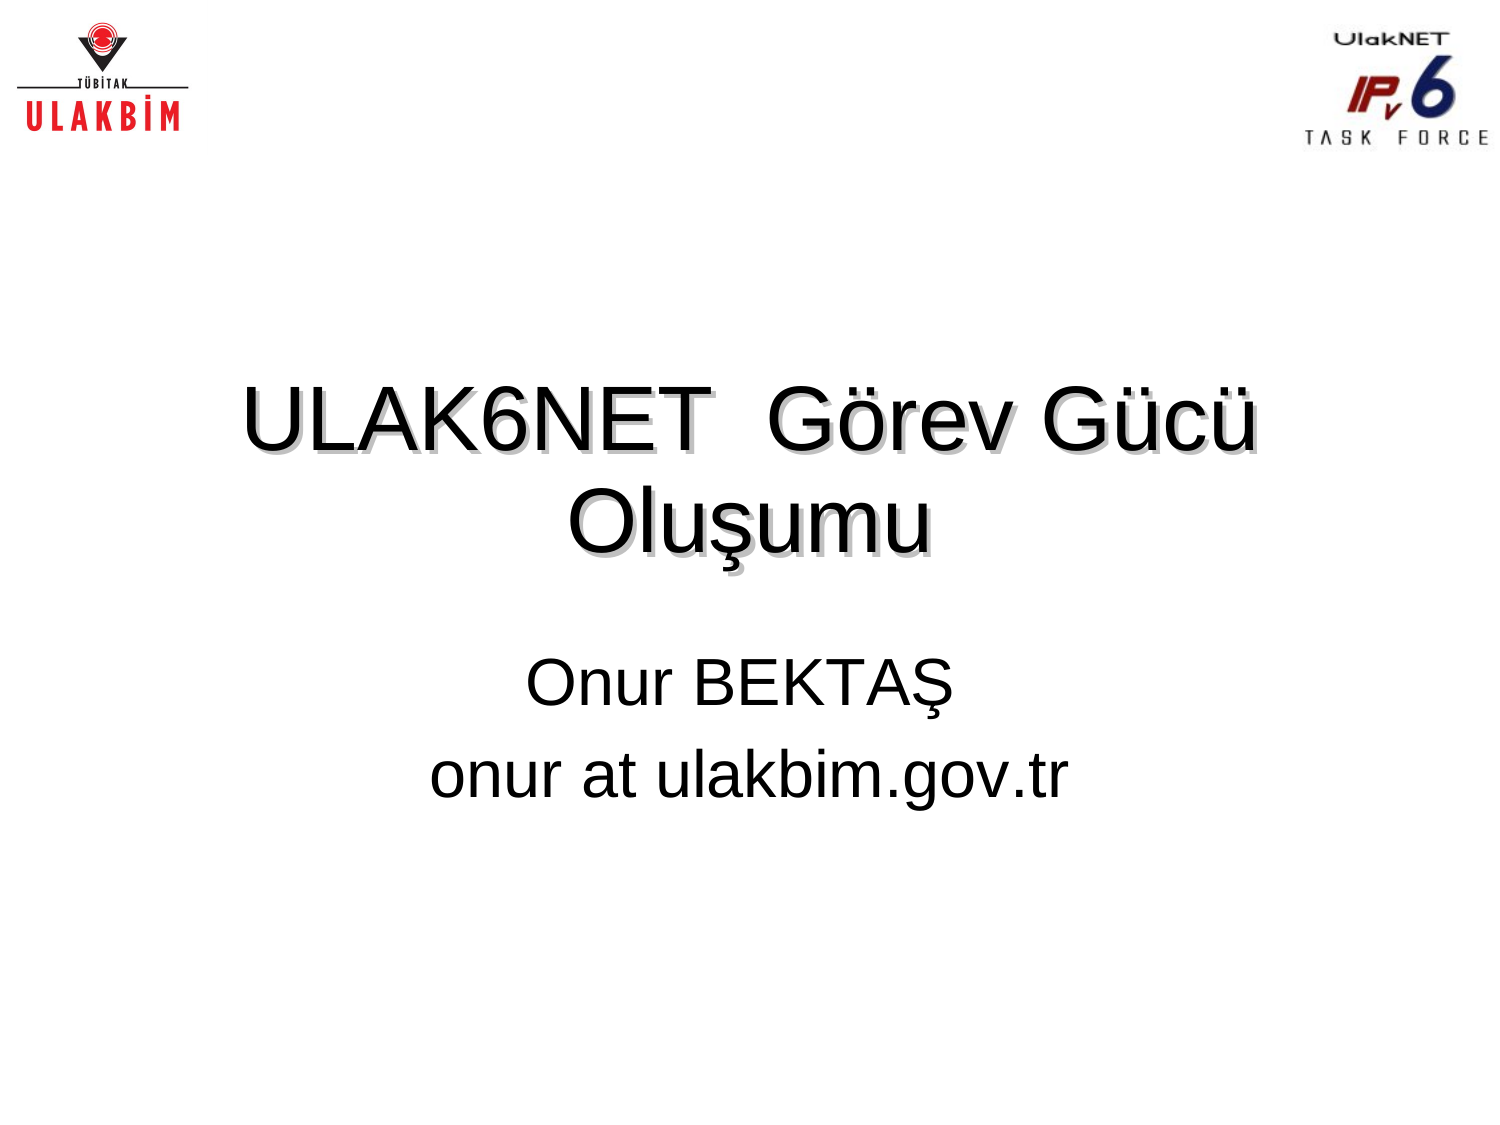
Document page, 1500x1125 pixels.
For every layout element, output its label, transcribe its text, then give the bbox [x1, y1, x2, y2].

title ULAK6NET Görev Gücü Oluşumu [112, 349, 1388, 591]
picture [0, 0, 208, 155]
subtitle Onur BEKTAŞ onur at ulakbim.gov.tr [225, 637, 1276, 926]
picture [1292, 24, 1500, 157]
